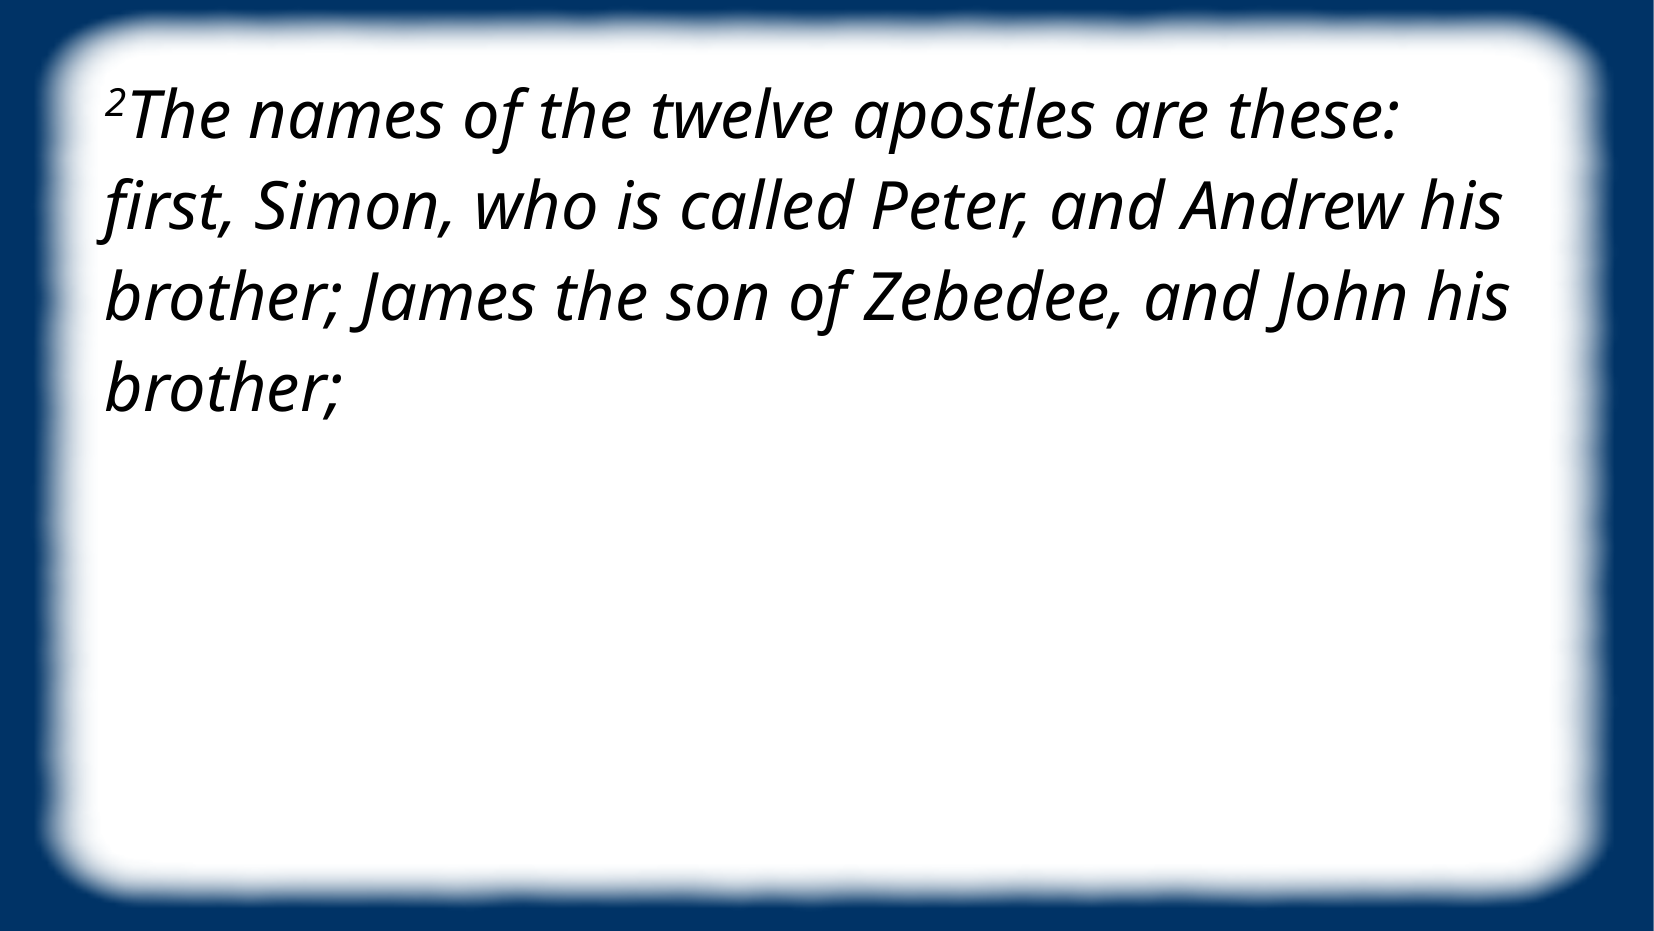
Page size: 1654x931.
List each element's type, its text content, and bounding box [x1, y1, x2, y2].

picture [0, 0, 1654, 931]
text_box 2The names of the twelve apostles are these: first, Simon, who is called Peter, and Andrew his brother; James the son of Zebedee, and John his brother; [90, 60, 1546, 430]
